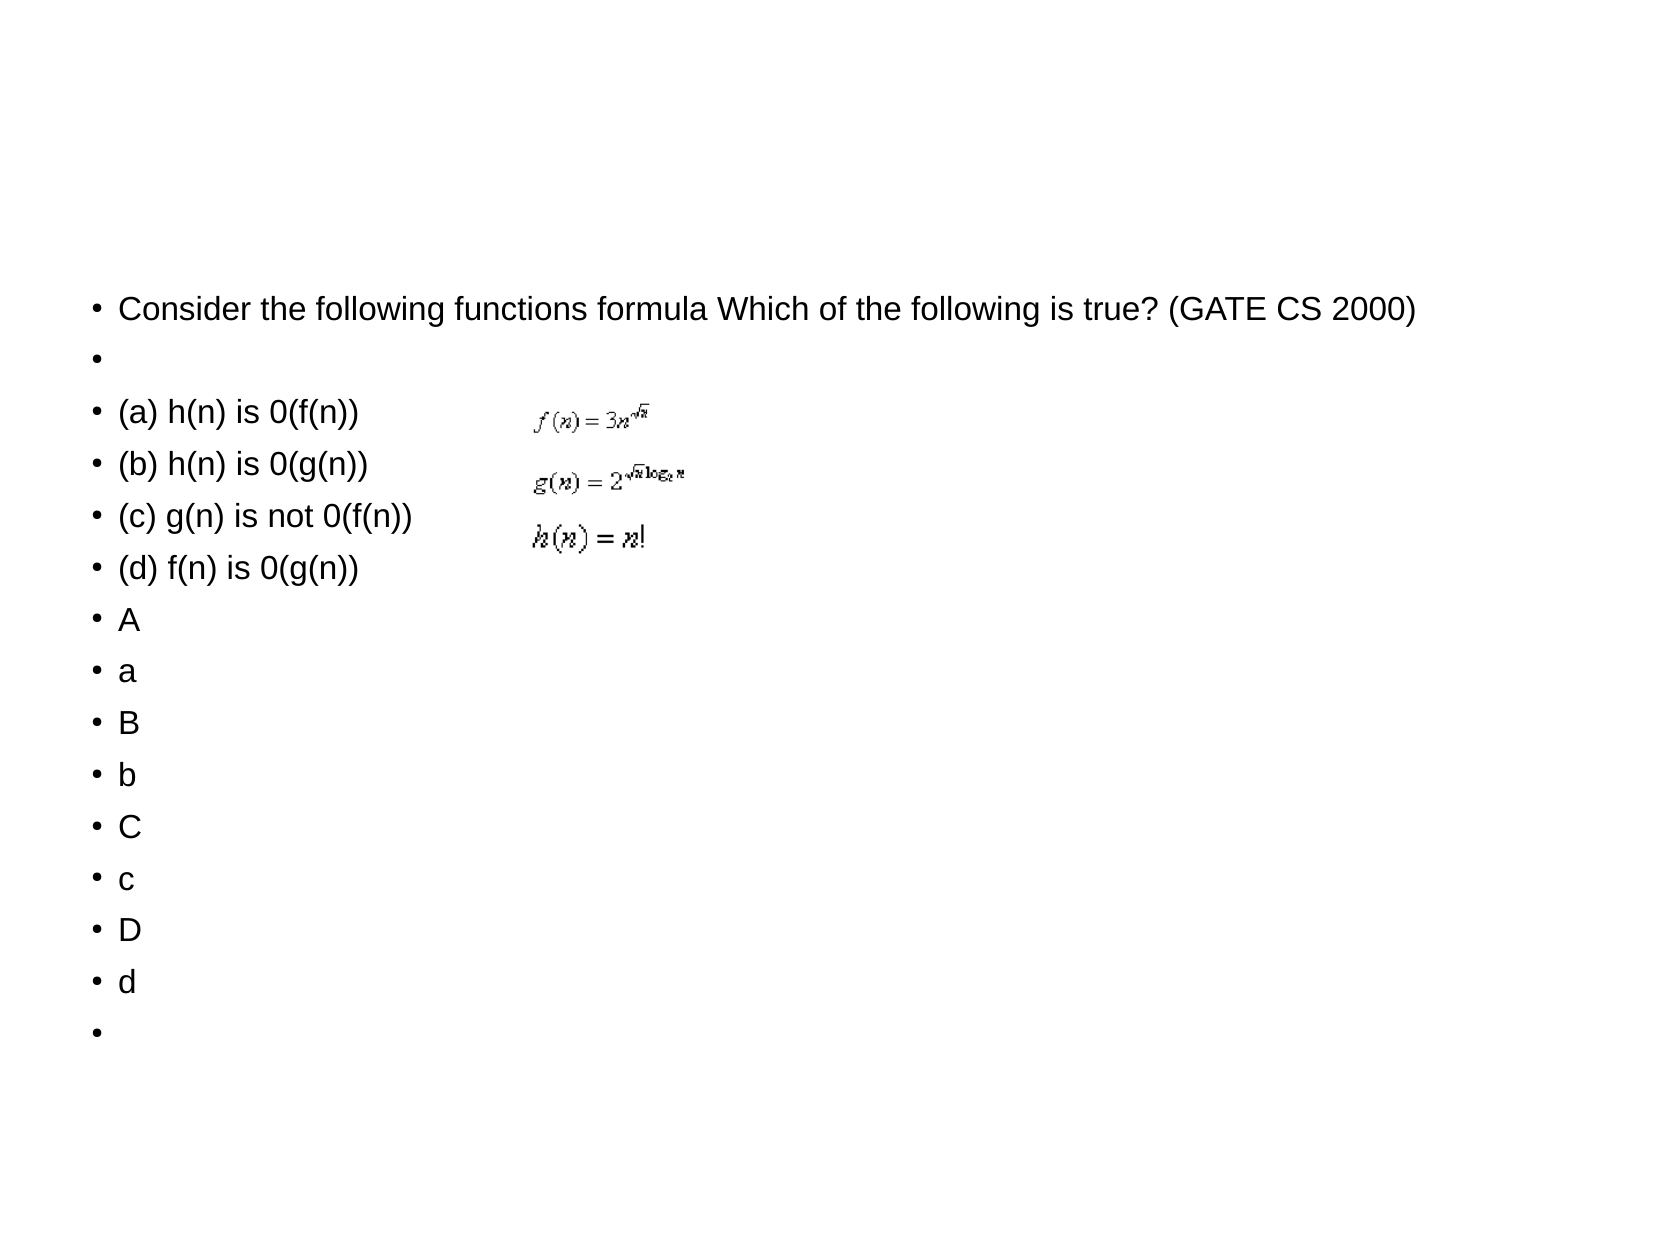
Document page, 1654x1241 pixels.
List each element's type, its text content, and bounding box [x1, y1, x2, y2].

list Consider the following functions formula Which of the following is true? (GATE CS 2000) (a) h(n) is 0(f(n)) (b) h(n) is 0(g(n)) (c) g(n) is not 0(f(n)) (d) f(n) is 0(g(n)) A a B b C c D d [82, 290, 1571, 1010]
picture [527, 398, 1139, 579]
